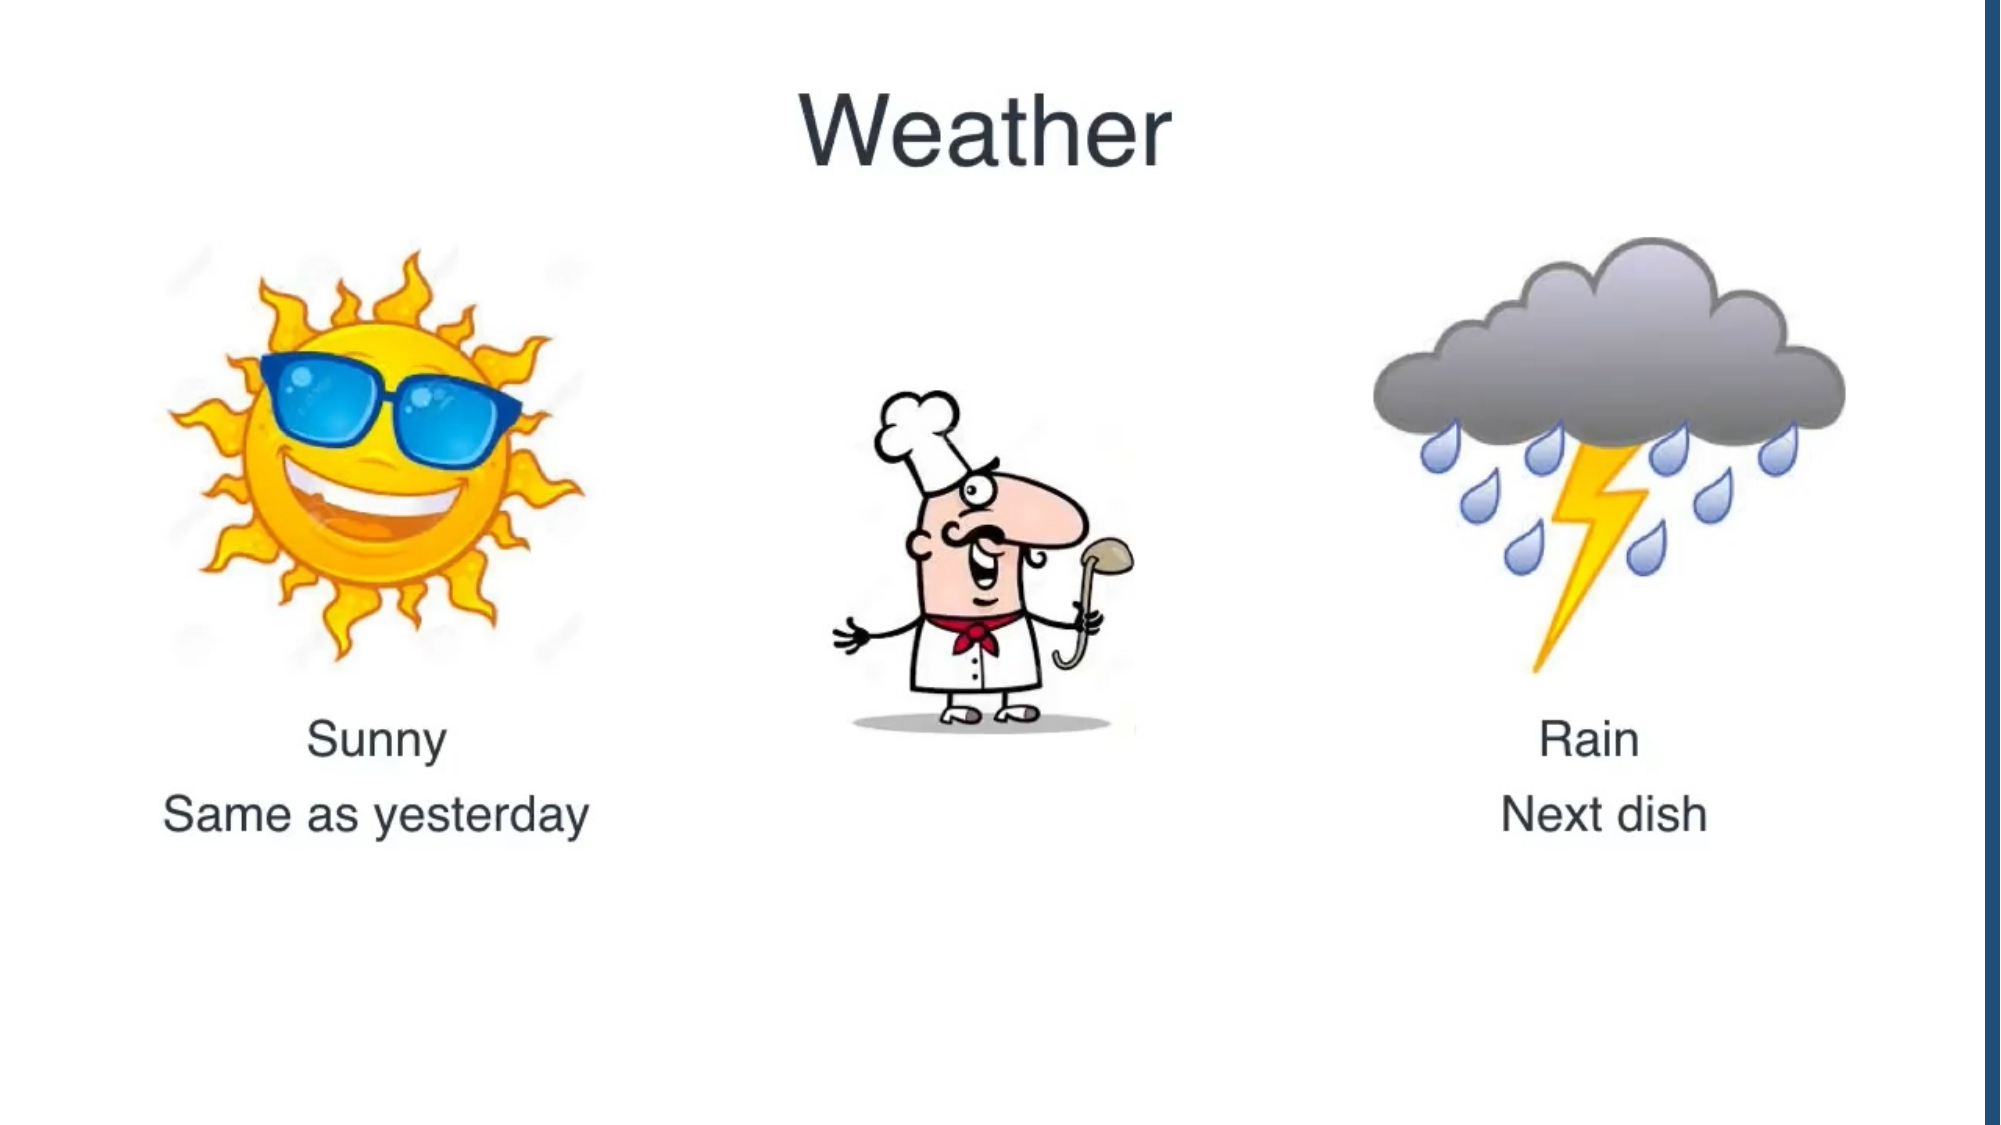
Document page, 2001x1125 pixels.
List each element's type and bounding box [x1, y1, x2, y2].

text_box [1985, 0, 2000, 1125]
picture [0, 0, 1985, 1125]
